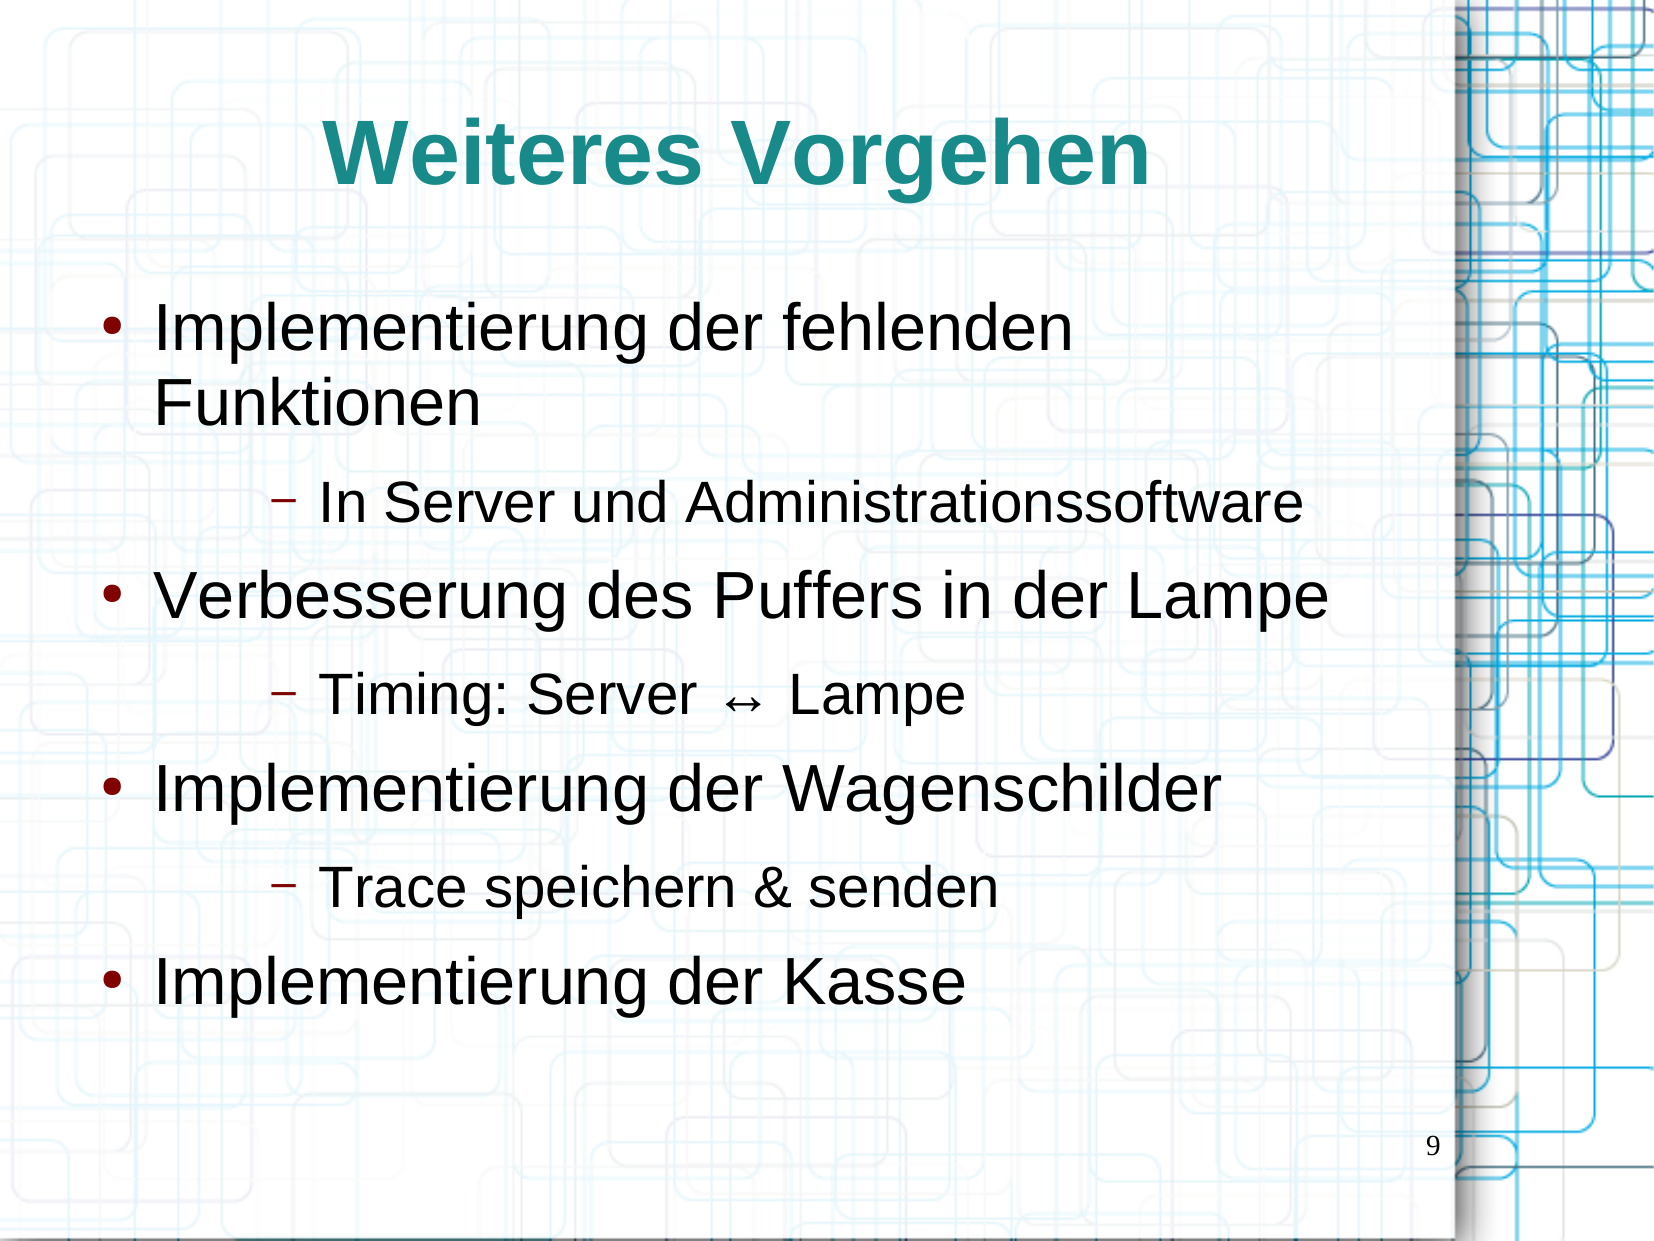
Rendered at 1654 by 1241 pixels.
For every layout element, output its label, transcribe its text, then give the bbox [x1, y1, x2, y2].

picture [0, 0, 1654, 1241]
title Weiteres Vorgehen [59, 51, 1418, 255]
list Implementierung der fehlenden Funktionen In Server und Administrationssoftware Verbesserung des Puffers in der Lampe Timing: Server ↔ Lampe Implementierung der Wagenschilder Trace speichern & senden Implementierung der Kasse [82, 290, 1418, 1106]
